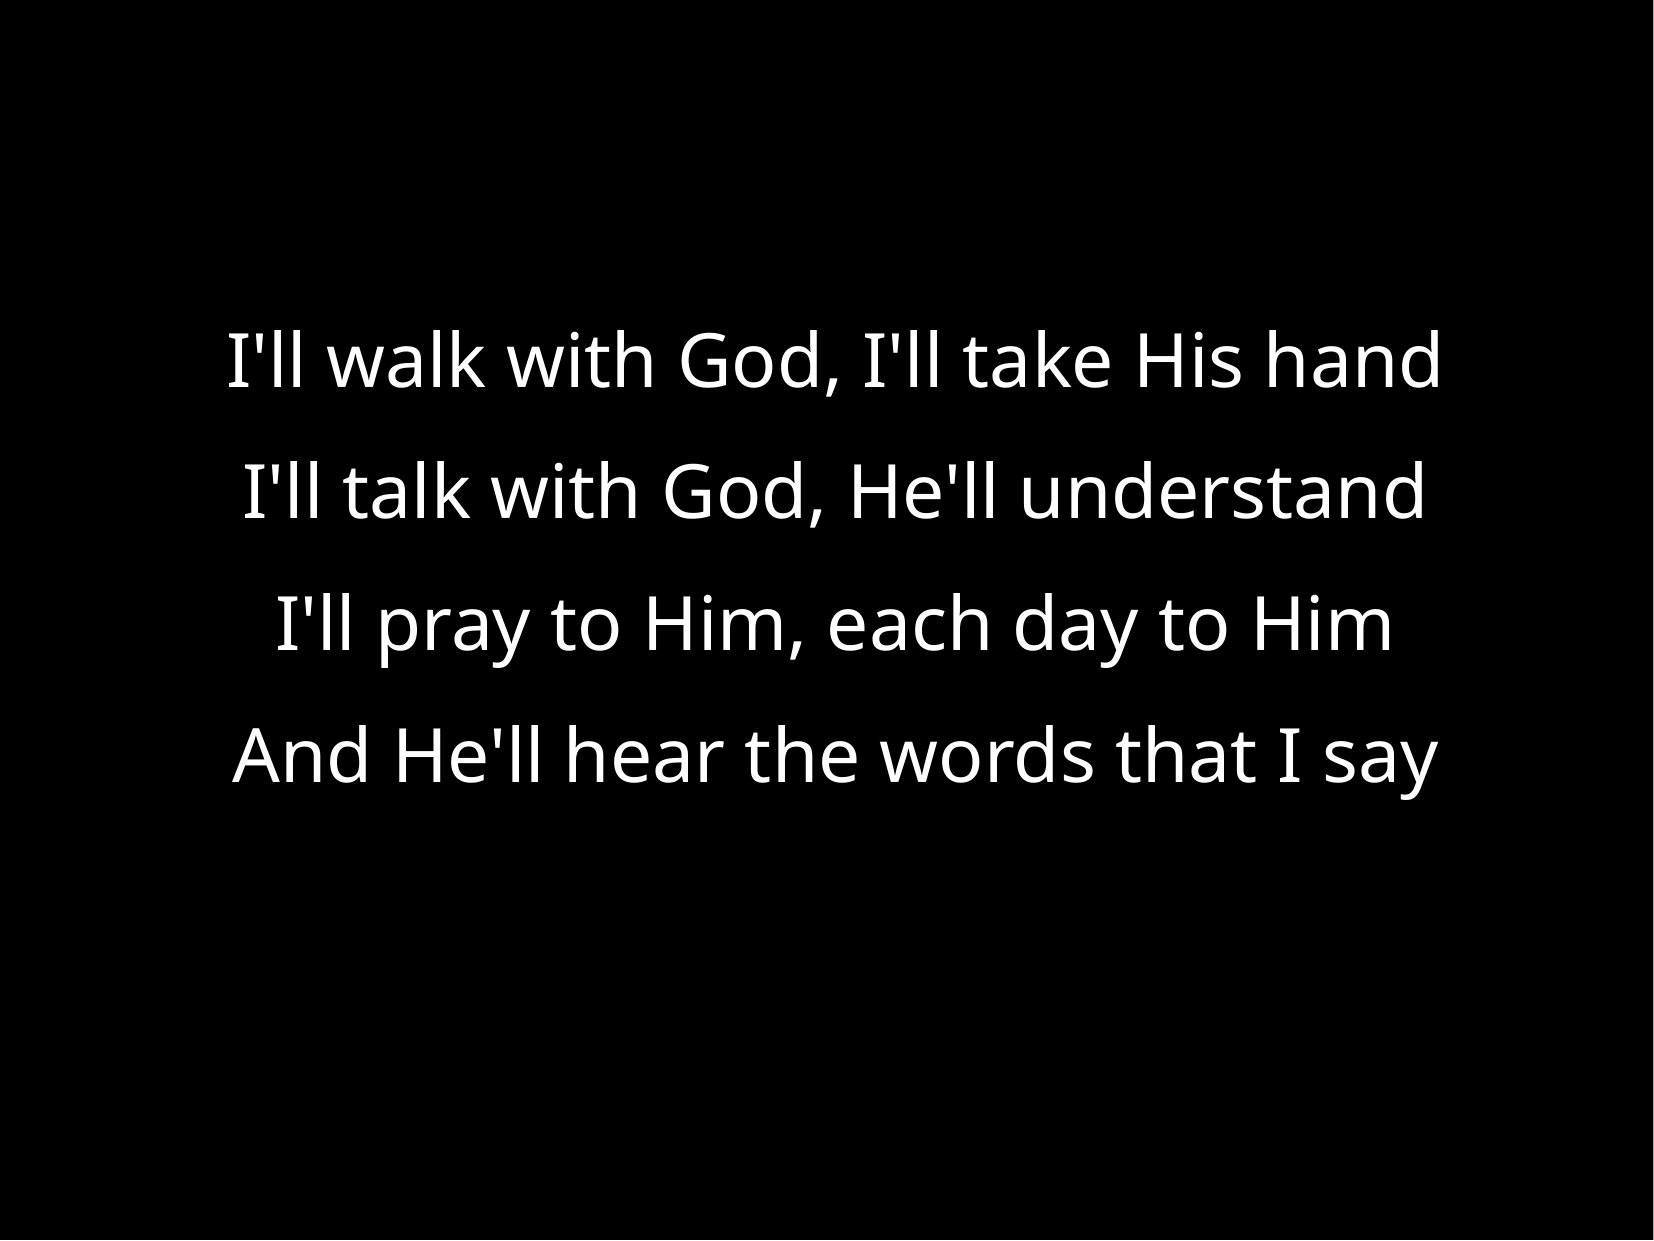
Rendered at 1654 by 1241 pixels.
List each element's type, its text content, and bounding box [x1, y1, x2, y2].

list I'll walk with God, I'll take His hand I'll talk with God, He'll understand I'll pray to Him, each day to Him And He'll hear the words that I say [0, 307, 1654, 1229]
